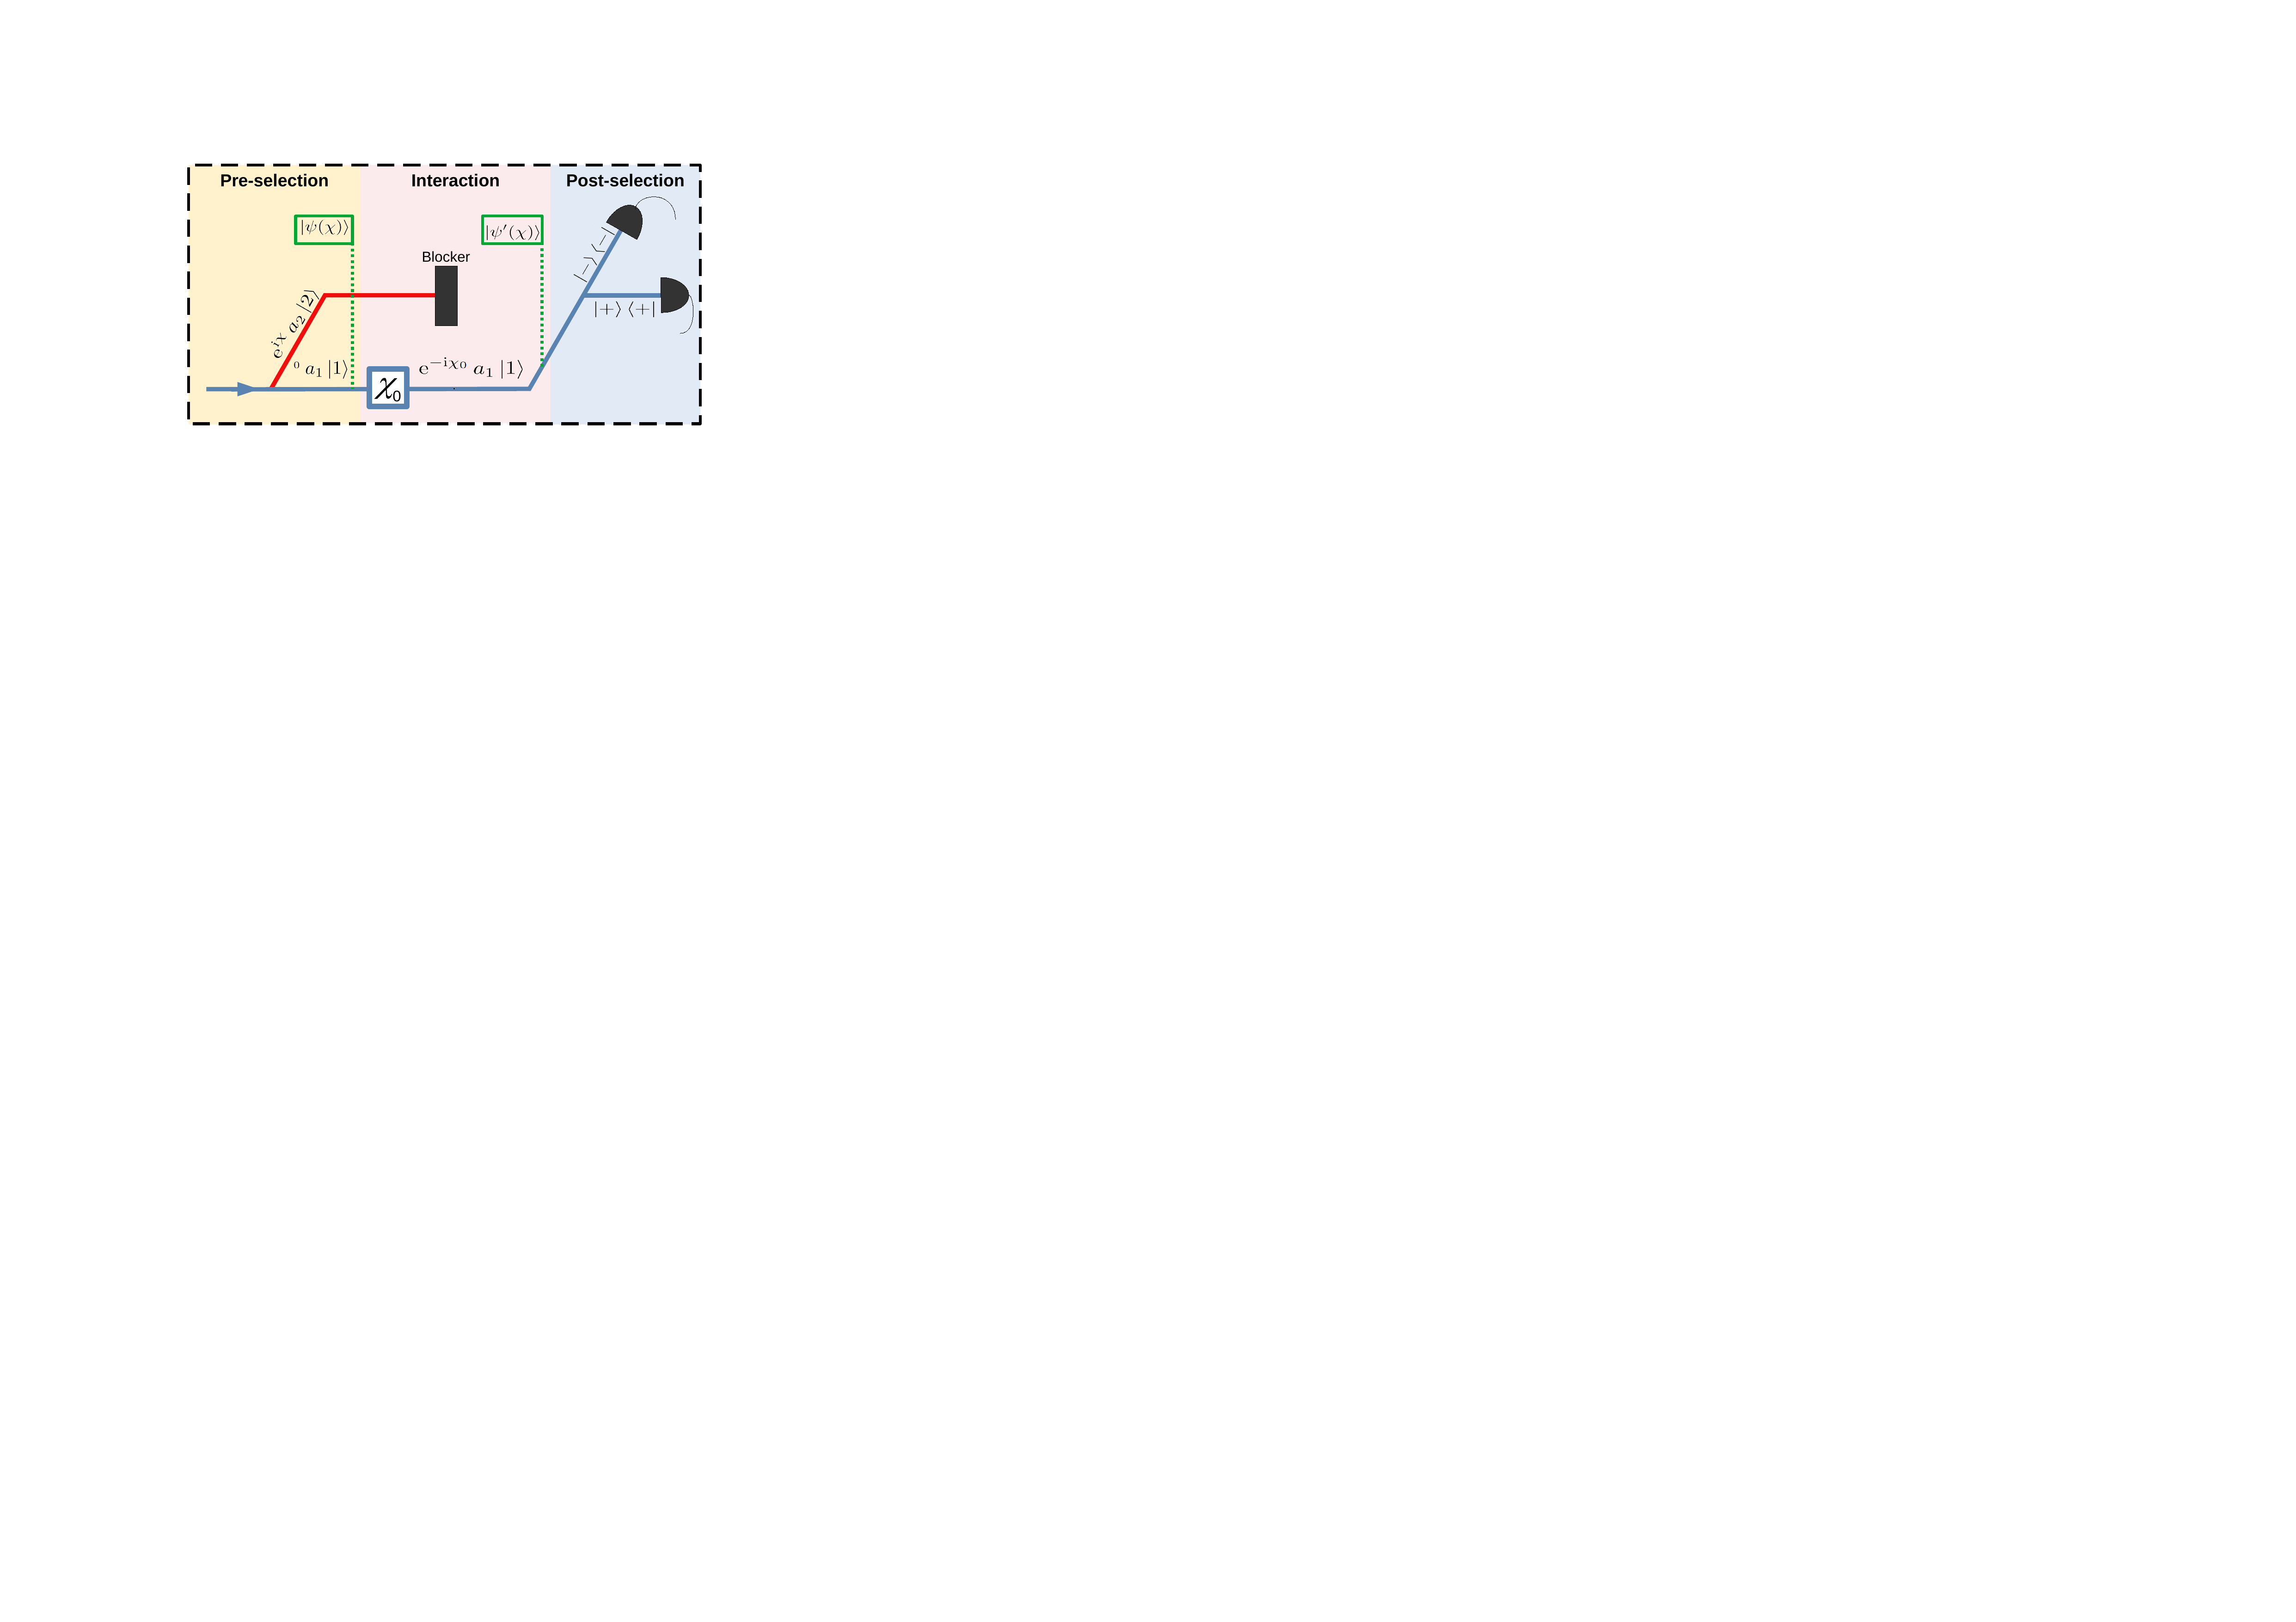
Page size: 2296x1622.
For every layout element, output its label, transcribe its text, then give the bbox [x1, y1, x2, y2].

text_box [189, 165, 701, 425]
picture [254, 270, 359, 389]
picture [563, 218, 618, 289]
text_box Interaction [404, 167, 507, 194]
picture [588, 299, 661, 324]
text_box 0 [386, 384, 408, 408]
picture [411, 350, 537, 389]
text_box Post-selection [559, 167, 692, 194]
picture [298, 217, 349, 241]
text_box Pre-selection [213, 167, 336, 194]
picture [483, 219, 540, 242]
text_box Blocker [415, 245, 478, 268]
